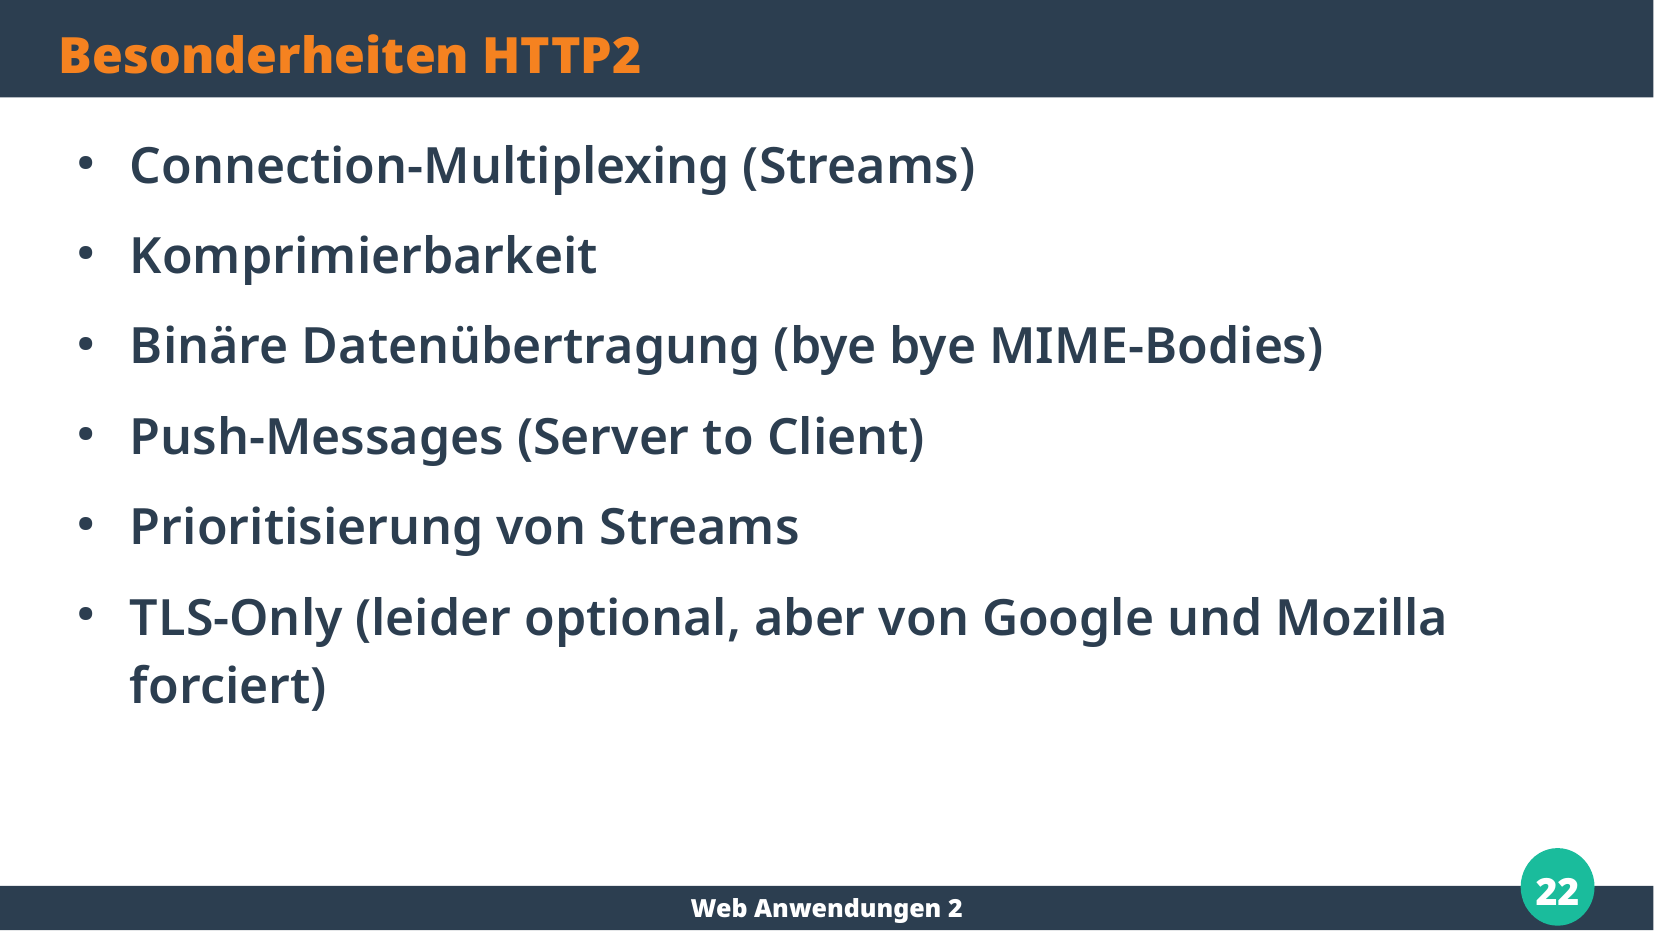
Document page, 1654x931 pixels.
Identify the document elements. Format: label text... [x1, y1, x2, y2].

title Besonderheiten HTTP2 [59, 8, 1595, 89]
list Connection-Multiplexing (Streams) Komprimierbarkeit Binäre Datenübertragung (bye bye MIME-Bodies) Push-Messages (Server to Client) Prioritisierung von Streams TLS-Only (leider optional, aber von Google und Mozilla forciert) [59, 129, 1595, 864]
